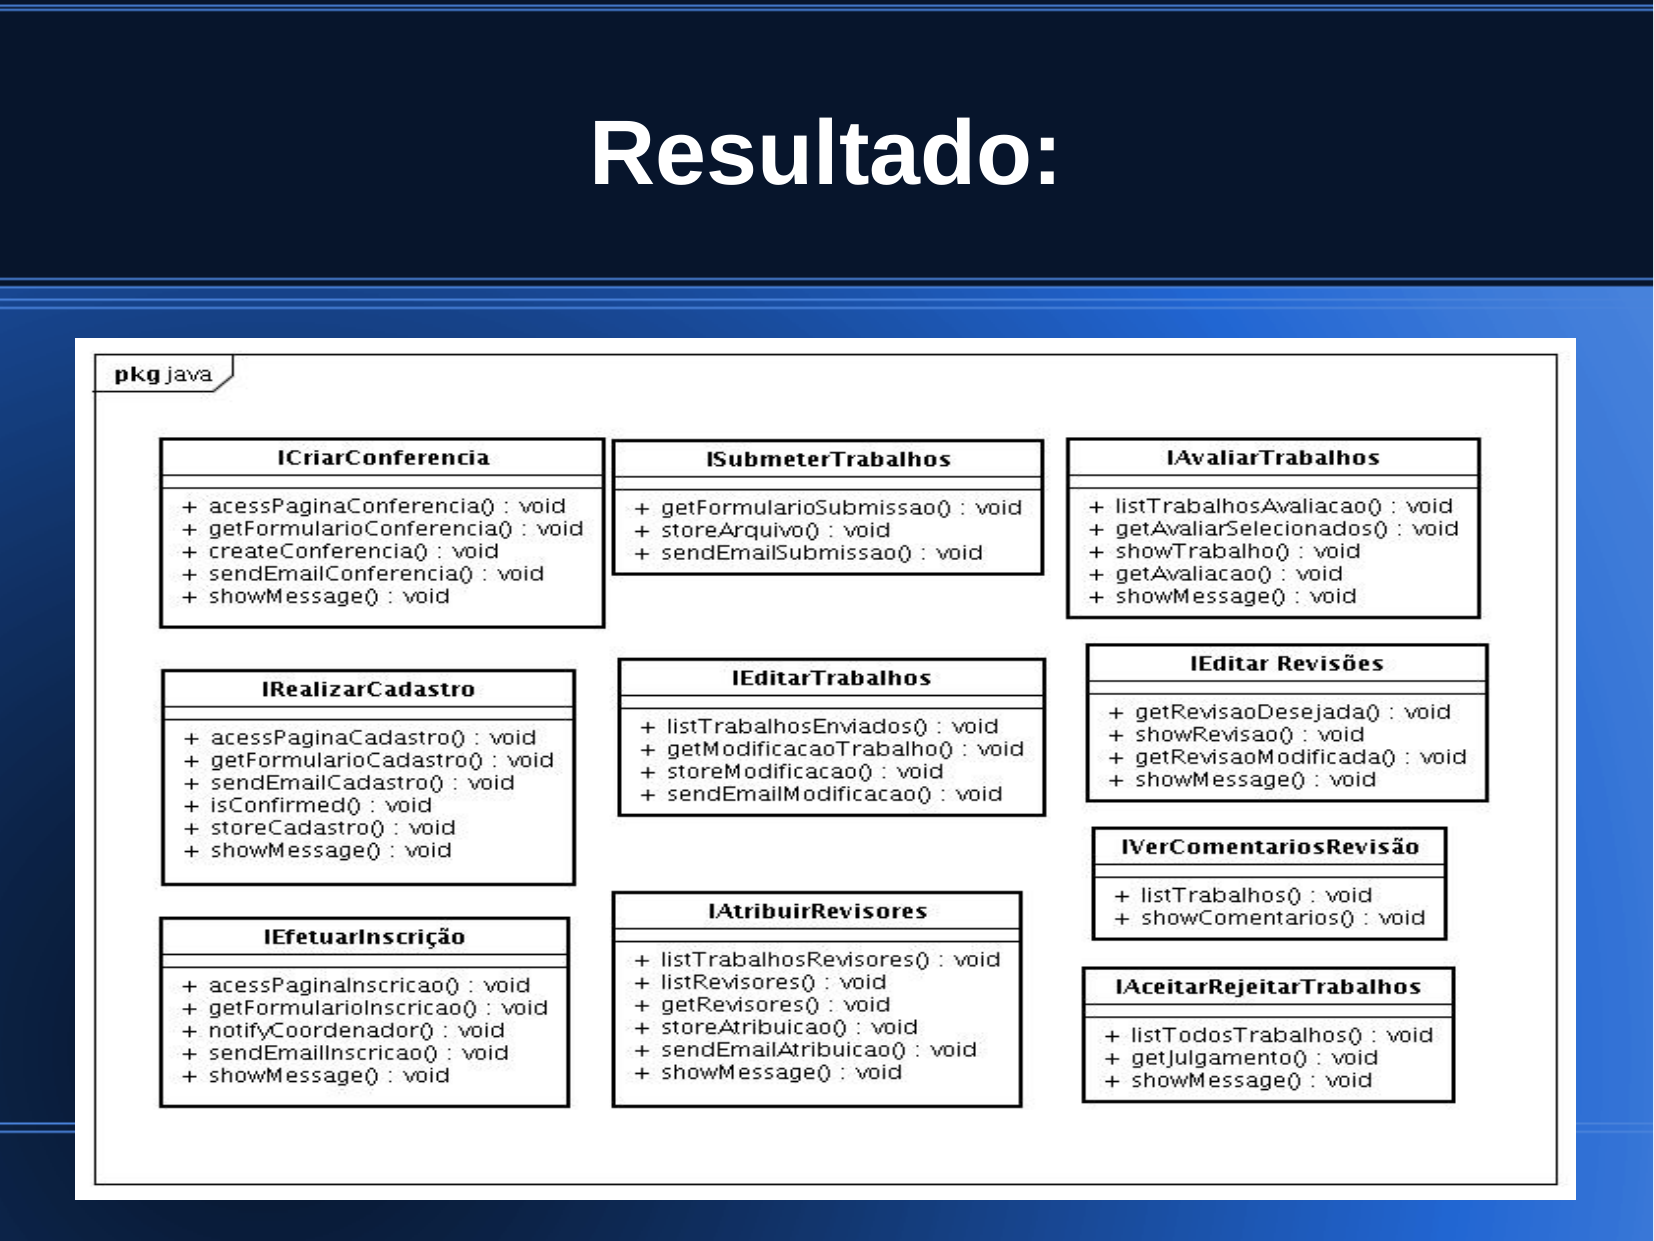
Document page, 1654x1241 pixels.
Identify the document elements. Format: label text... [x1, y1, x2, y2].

title Resultado: [82, 49, 1571, 257]
picture [0, 0, 1654, 1241]
